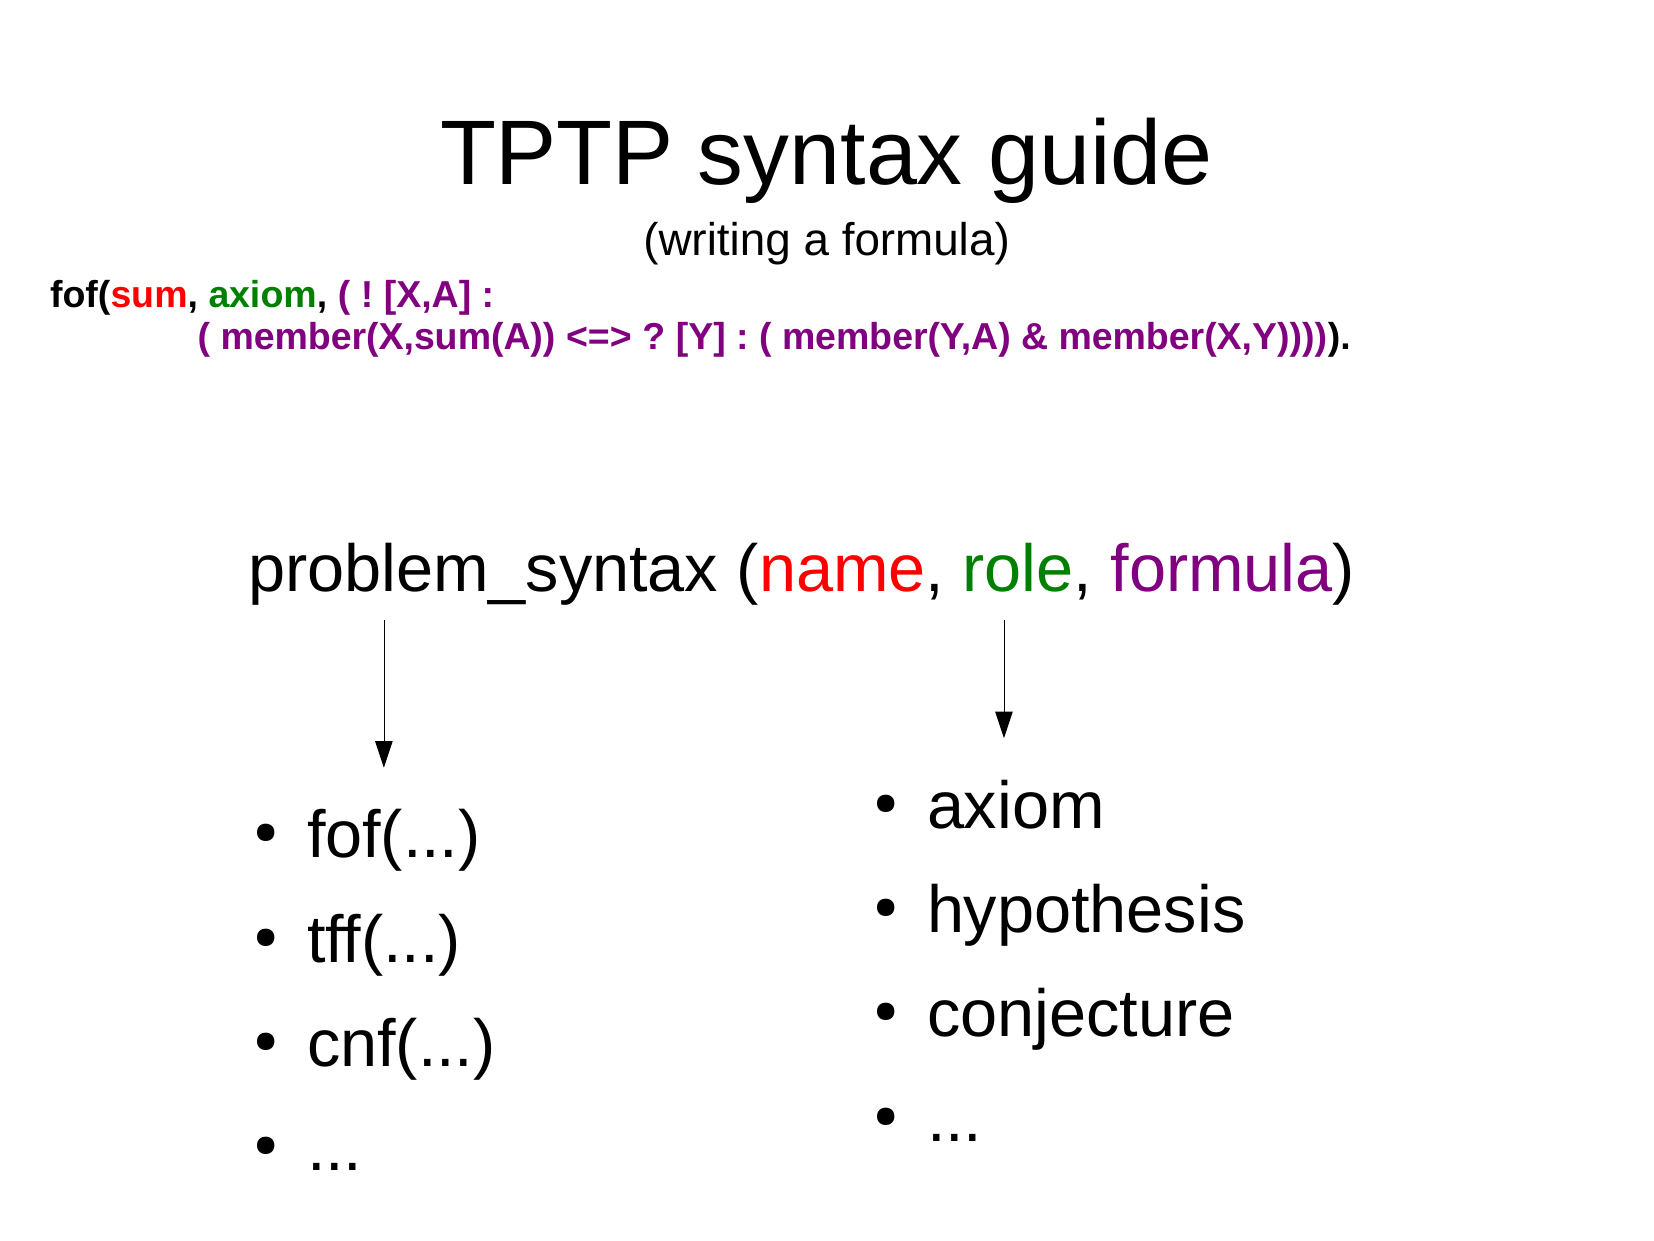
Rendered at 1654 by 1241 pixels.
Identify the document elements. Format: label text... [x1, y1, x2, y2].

list problem_syntax (name, role, formula) [177, 531, 1477, 682]
text_box (writing a formula) [628, 206, 1025, 273]
title TPTP syntax guide [82, 49, 1571, 257]
list fof(...) tff(...) cnf(...) ... [236, 797, 502, 1185]
text_box fof(sum, axiom, ( ! [X,A] : ( member(X,sum(A)) <=> ? [Y] : ( member(Y,A) & member(X,Y))))). [35, 265, 1595, 414]
list axiom hypothesis conjecture ... [856, 767, 1300, 1156]
